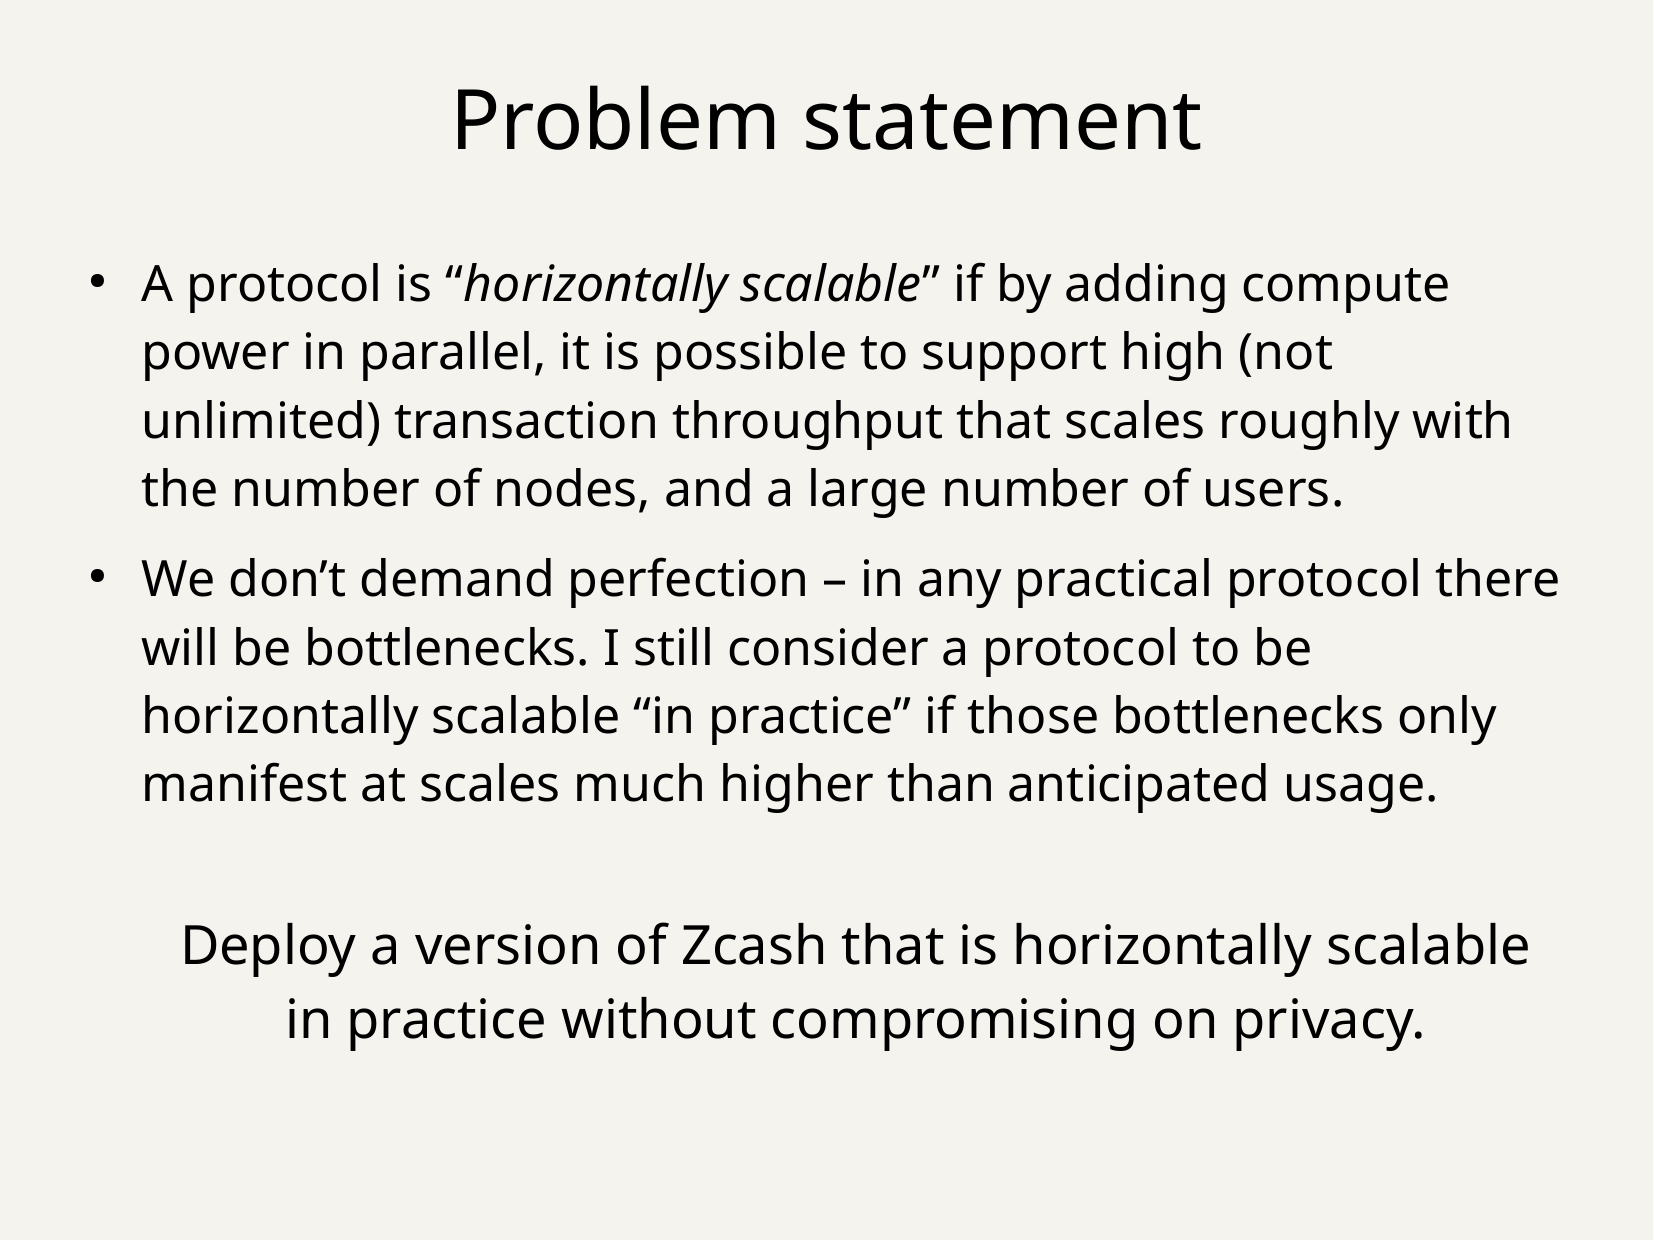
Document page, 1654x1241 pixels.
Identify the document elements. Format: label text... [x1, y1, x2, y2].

list A protocol is “horizontally scalable” if by adding compute power in parallel, it is possible to support high (not unlimited) transaction throughput that scales roughly with the number of nodes, and a large number of users. We don’t demand perfection – in any practical protocol there will be bottlenecks. I still consider a protocol to be horizontally scalable “in practice” if those bottlenecks only manifest at scales much higher than anticipated usage. Deploy a version of Zcash that is horizontally scalable in practice without compromising on privacy. [70, 248, 1571, 1111]
title Problem statement [82, 47, 1571, 187]
